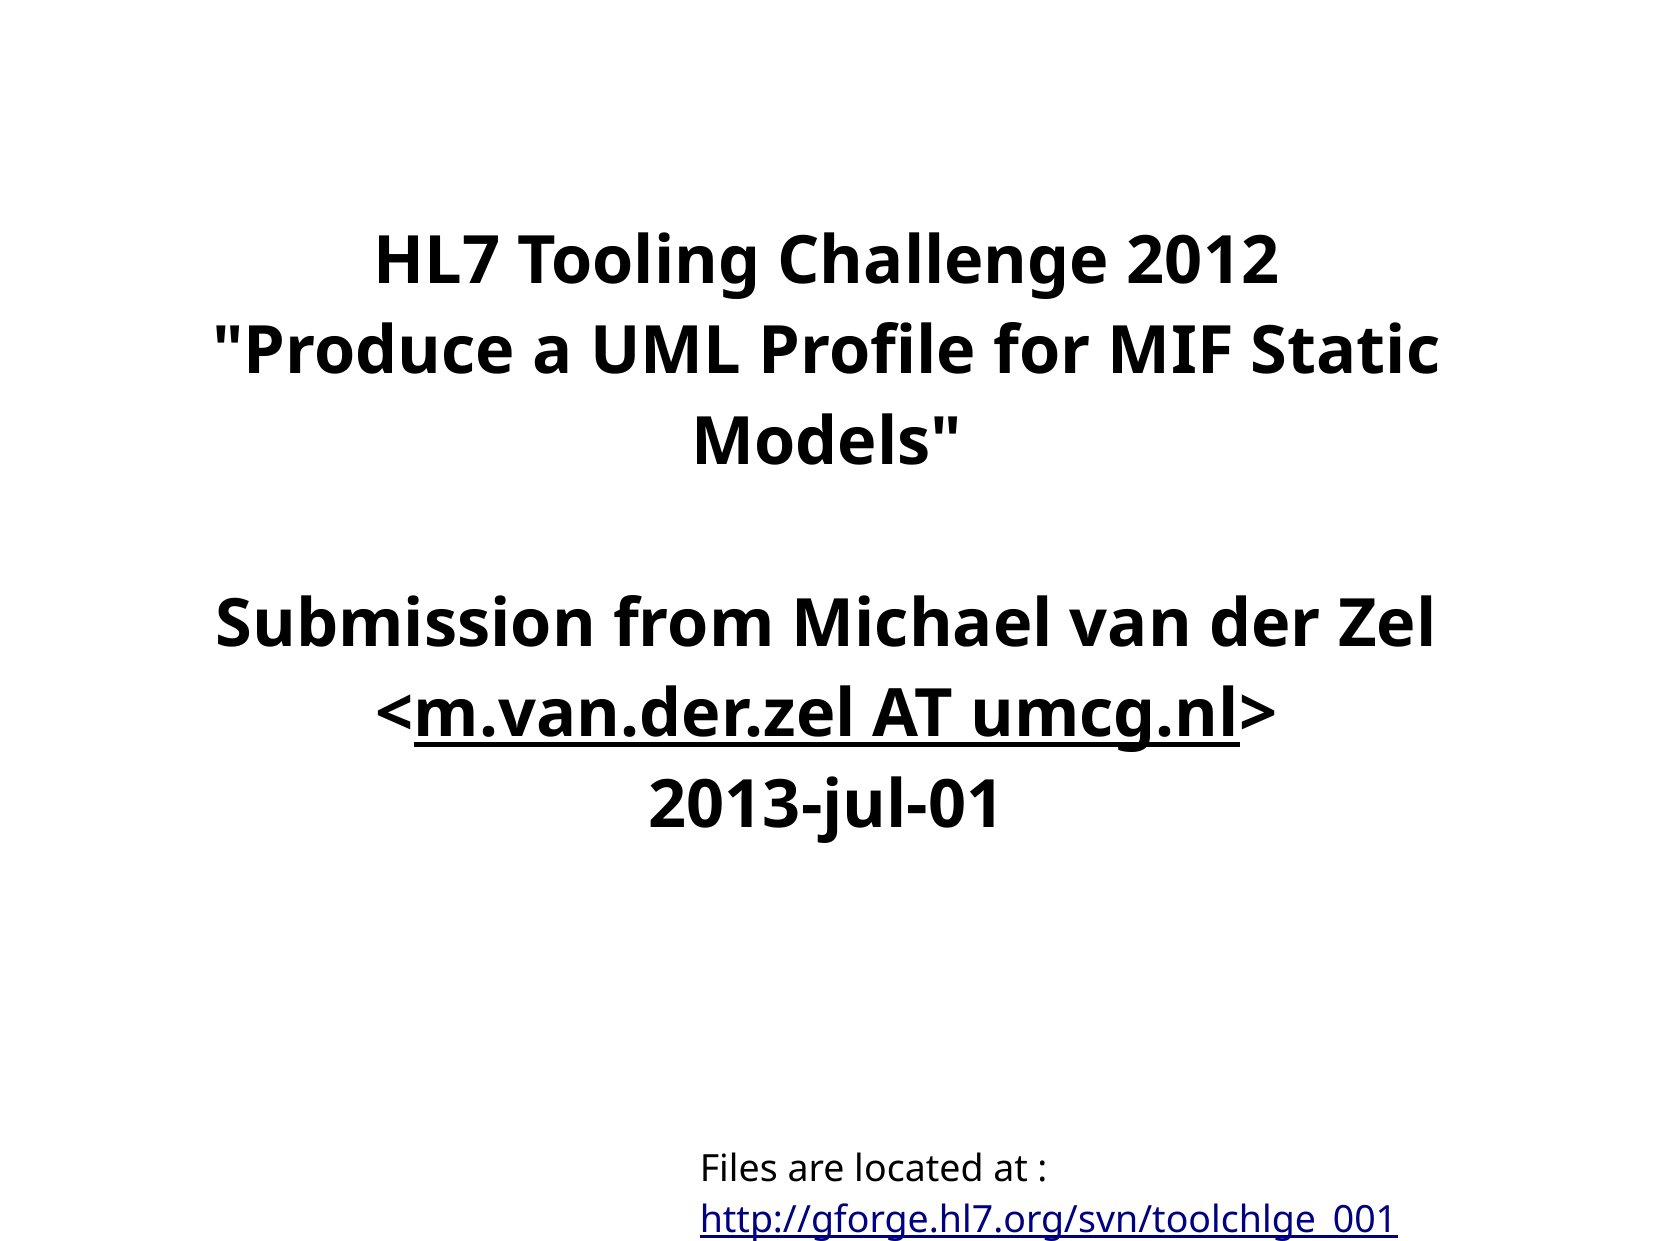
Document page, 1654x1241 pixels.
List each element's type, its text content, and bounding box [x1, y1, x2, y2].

text_box Files are located at : http://gforge.hl7.org/svn/toolchlge_001 [685, 1133, 1619, 1194]
subtitle HL7 Tooling Challenge 2012 "Produce a UML Profile for MIF Static Models" Submission from Michael van der Zel <m.van.der.zel AT umcg.nl> 2013-jul-01 [82, 49, 1571, 1010]
